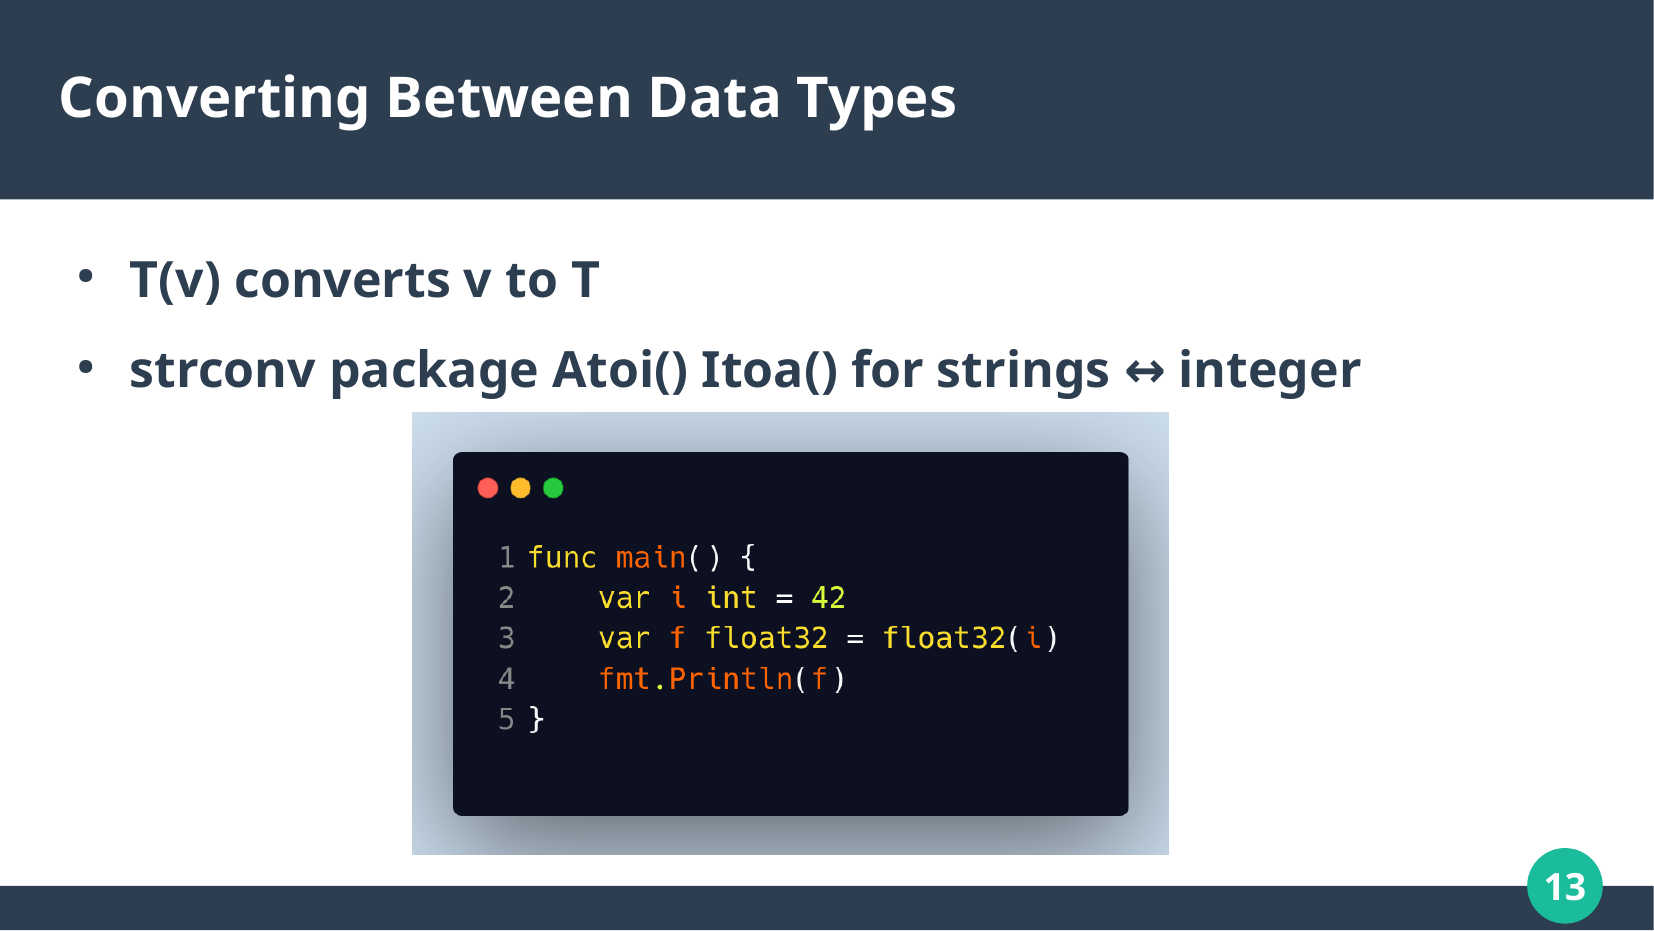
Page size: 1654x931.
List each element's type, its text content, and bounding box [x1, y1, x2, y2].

title Converting Between Data Types [59, 37, 1595, 155]
list T(v) converts v to T strconv package Atoi() Itoa() for strings ↔ integer [59, 243, 1595, 451]
picture [412, 412, 1169, 855]
